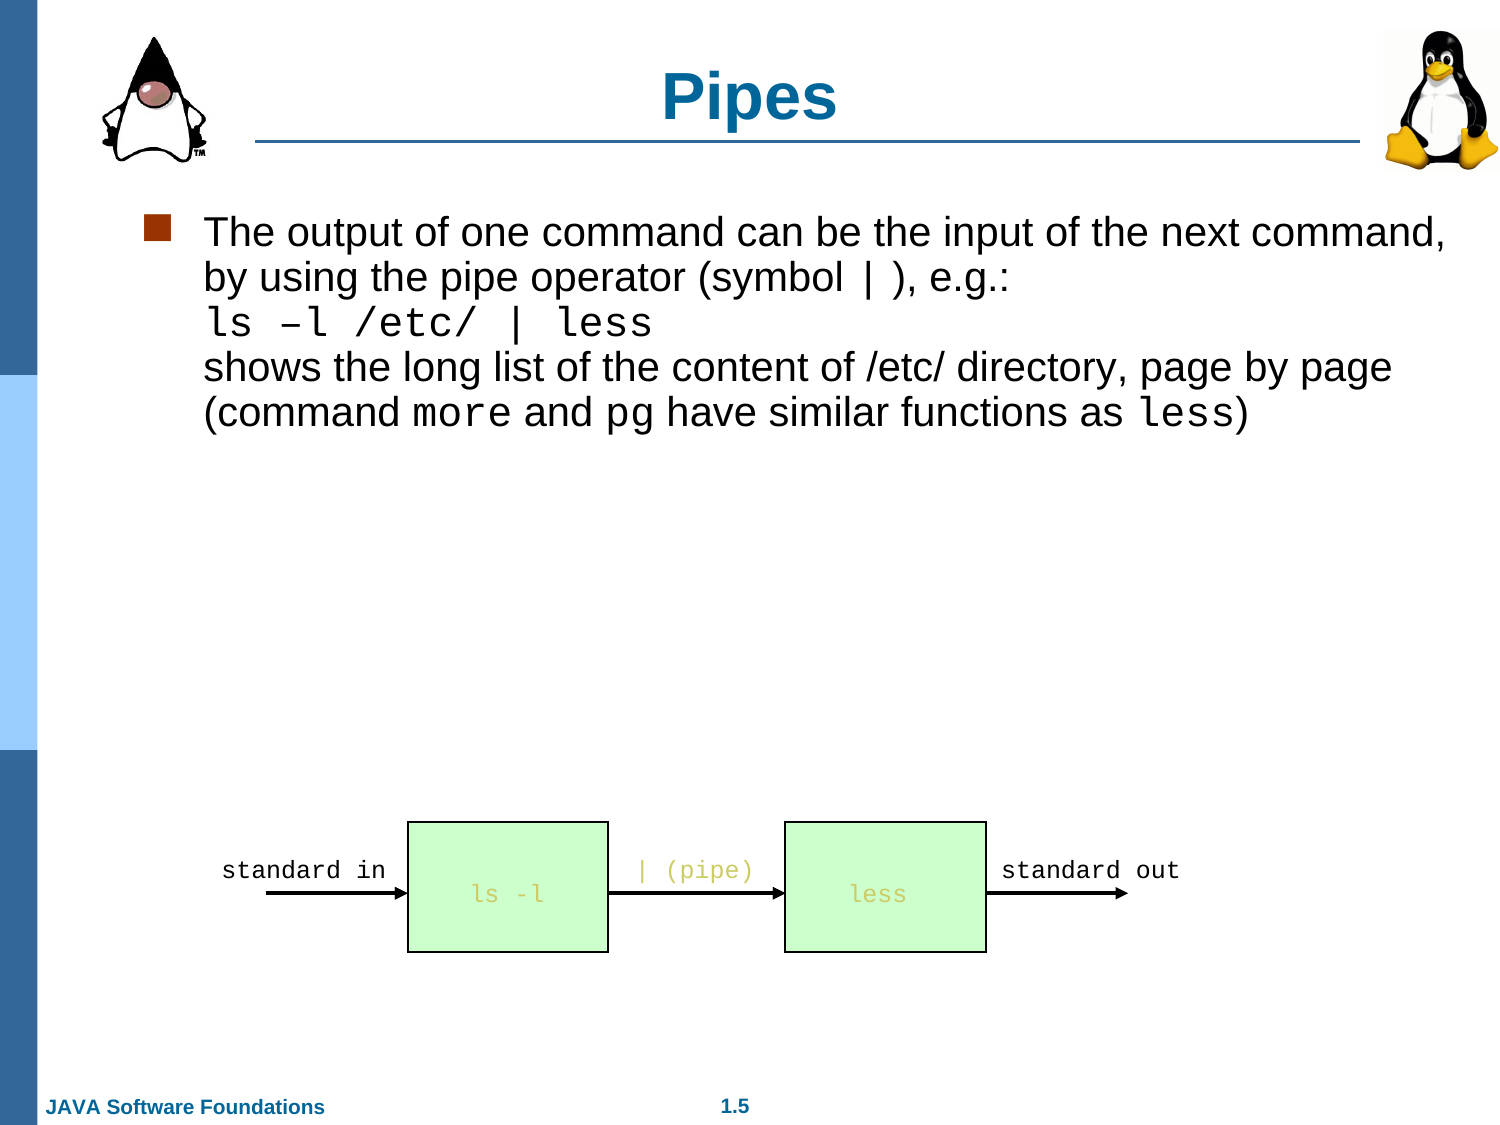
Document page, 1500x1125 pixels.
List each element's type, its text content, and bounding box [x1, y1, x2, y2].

text_box standard out [986, 846, 1306, 892]
picture [54, 0, 255, 200]
text_box [407, 822, 609, 953]
text_box [785, 822, 987, 953]
text_box less [832, 869, 940, 915]
text_box ls -l [454, 869, 562, 915]
text_box standard in [206, 846, 408, 892]
picture [1383, 28, 1500, 173]
title Pipes [75, 44, 1426, 141]
text_box | (pipe) [620, 846, 786, 892]
list The output of one command can be the input of the next command, by using the pipe operator (symbol | ), e.g.: ls –l /etc/ | less shows the long list of the content of /etc/ directory, page by page (command more and pg have similar functions as less) [132, 202, 1483, 755]
